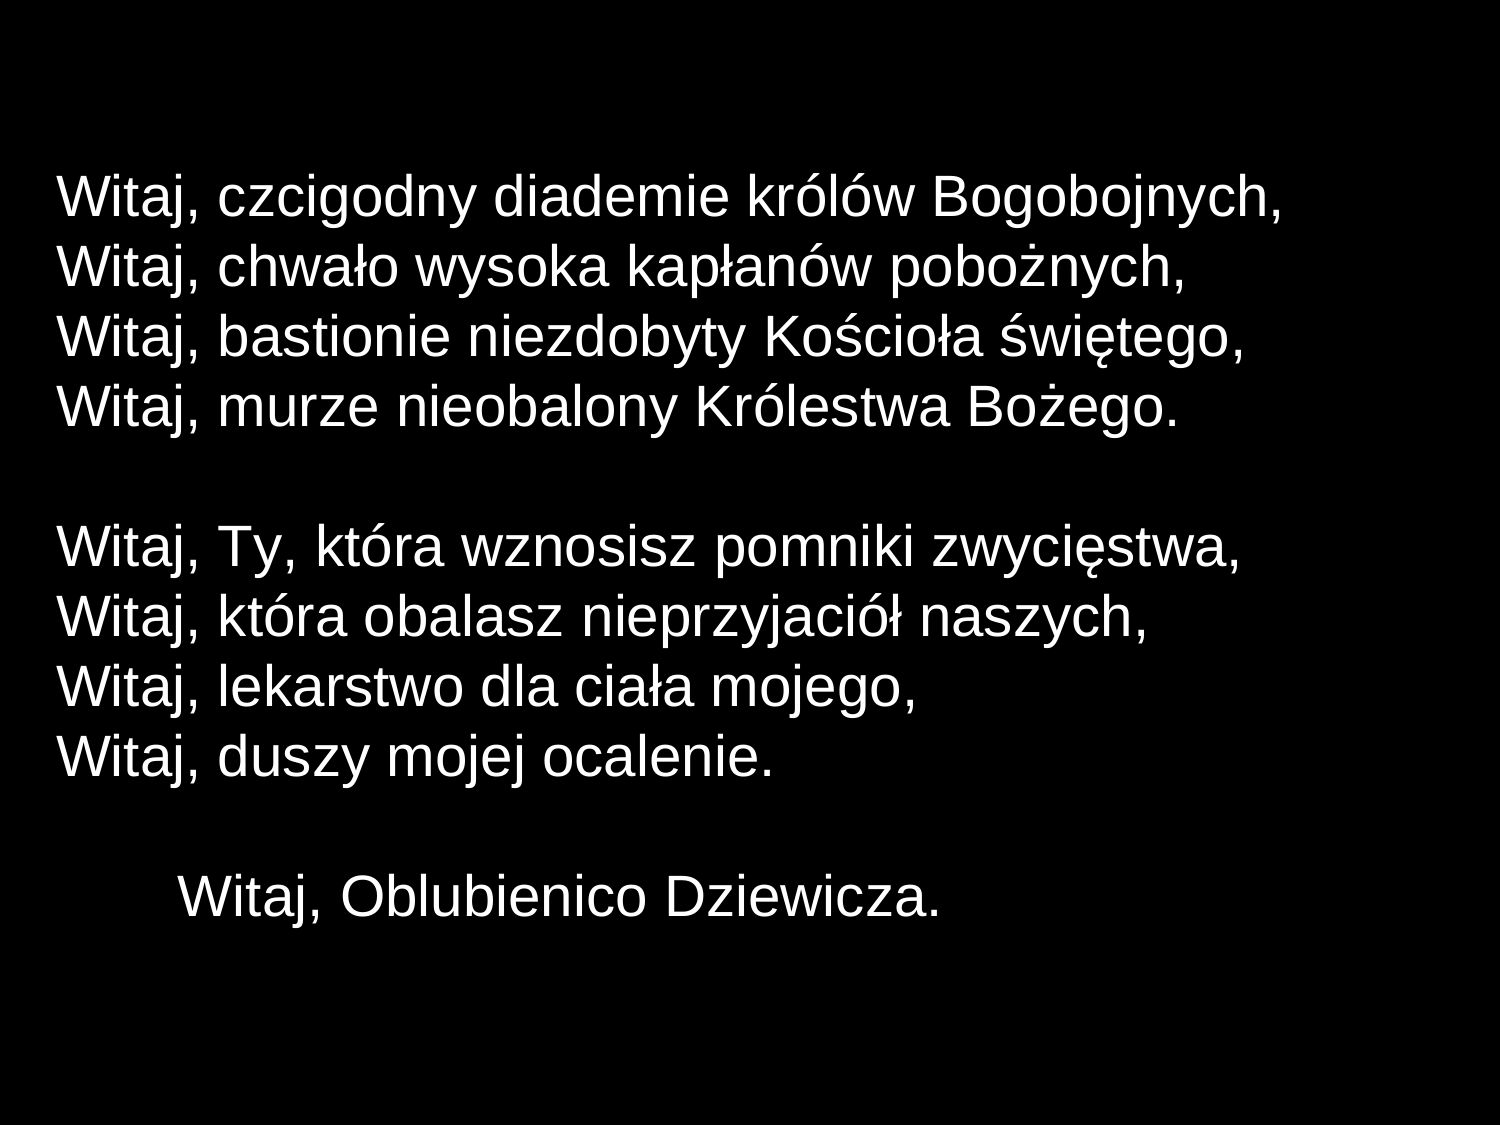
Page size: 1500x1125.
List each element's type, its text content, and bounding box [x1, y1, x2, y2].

text_box Witaj, czcigodny diademie królów Bogobojnych, Witaj, chwało wysoka kapłanów pobożnych, Witaj, bastionie niezdobyty Kościoła świętego, Witaj, murze nieobalony Królestwa Bożego. Witaj, Ty, która wznosisz pomniki zwycięstwa, Witaj, która obalasz nieprzyjaciół naszych, Witaj, lekarstwo dla ciała mojego, Witaj, duszy mojej ocalenie. Witaj, Oblubienico Dziewicza. [41, 150, 1489, 936]
